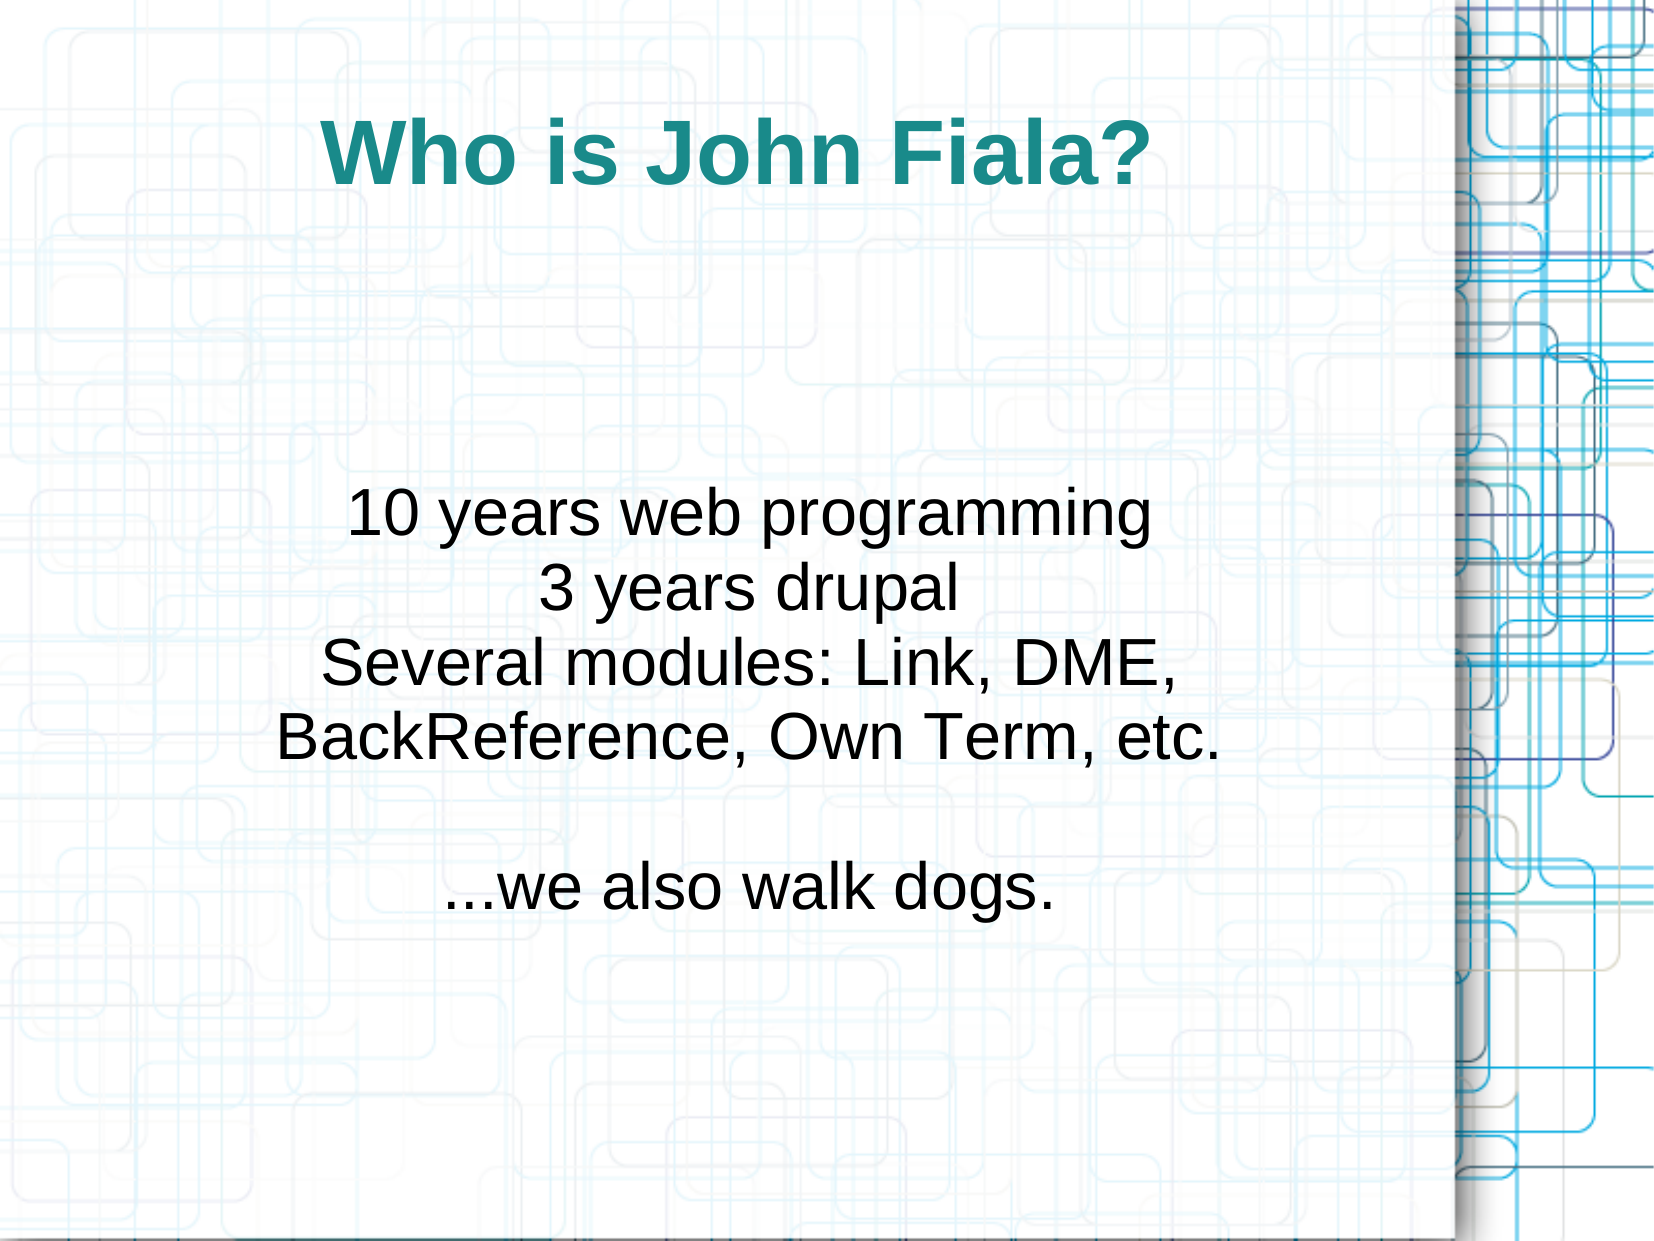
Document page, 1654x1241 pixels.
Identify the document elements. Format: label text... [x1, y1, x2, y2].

picture [0, 0, 1654, 1241]
title Who is John Fiala? [59, 56, 1418, 250]
subtitle 10 years web programming 3 years drupal Several modules: Link, DME, BackReference, Own Term, etc. ...we also walk dogs. [82, 297, 1418, 1102]
